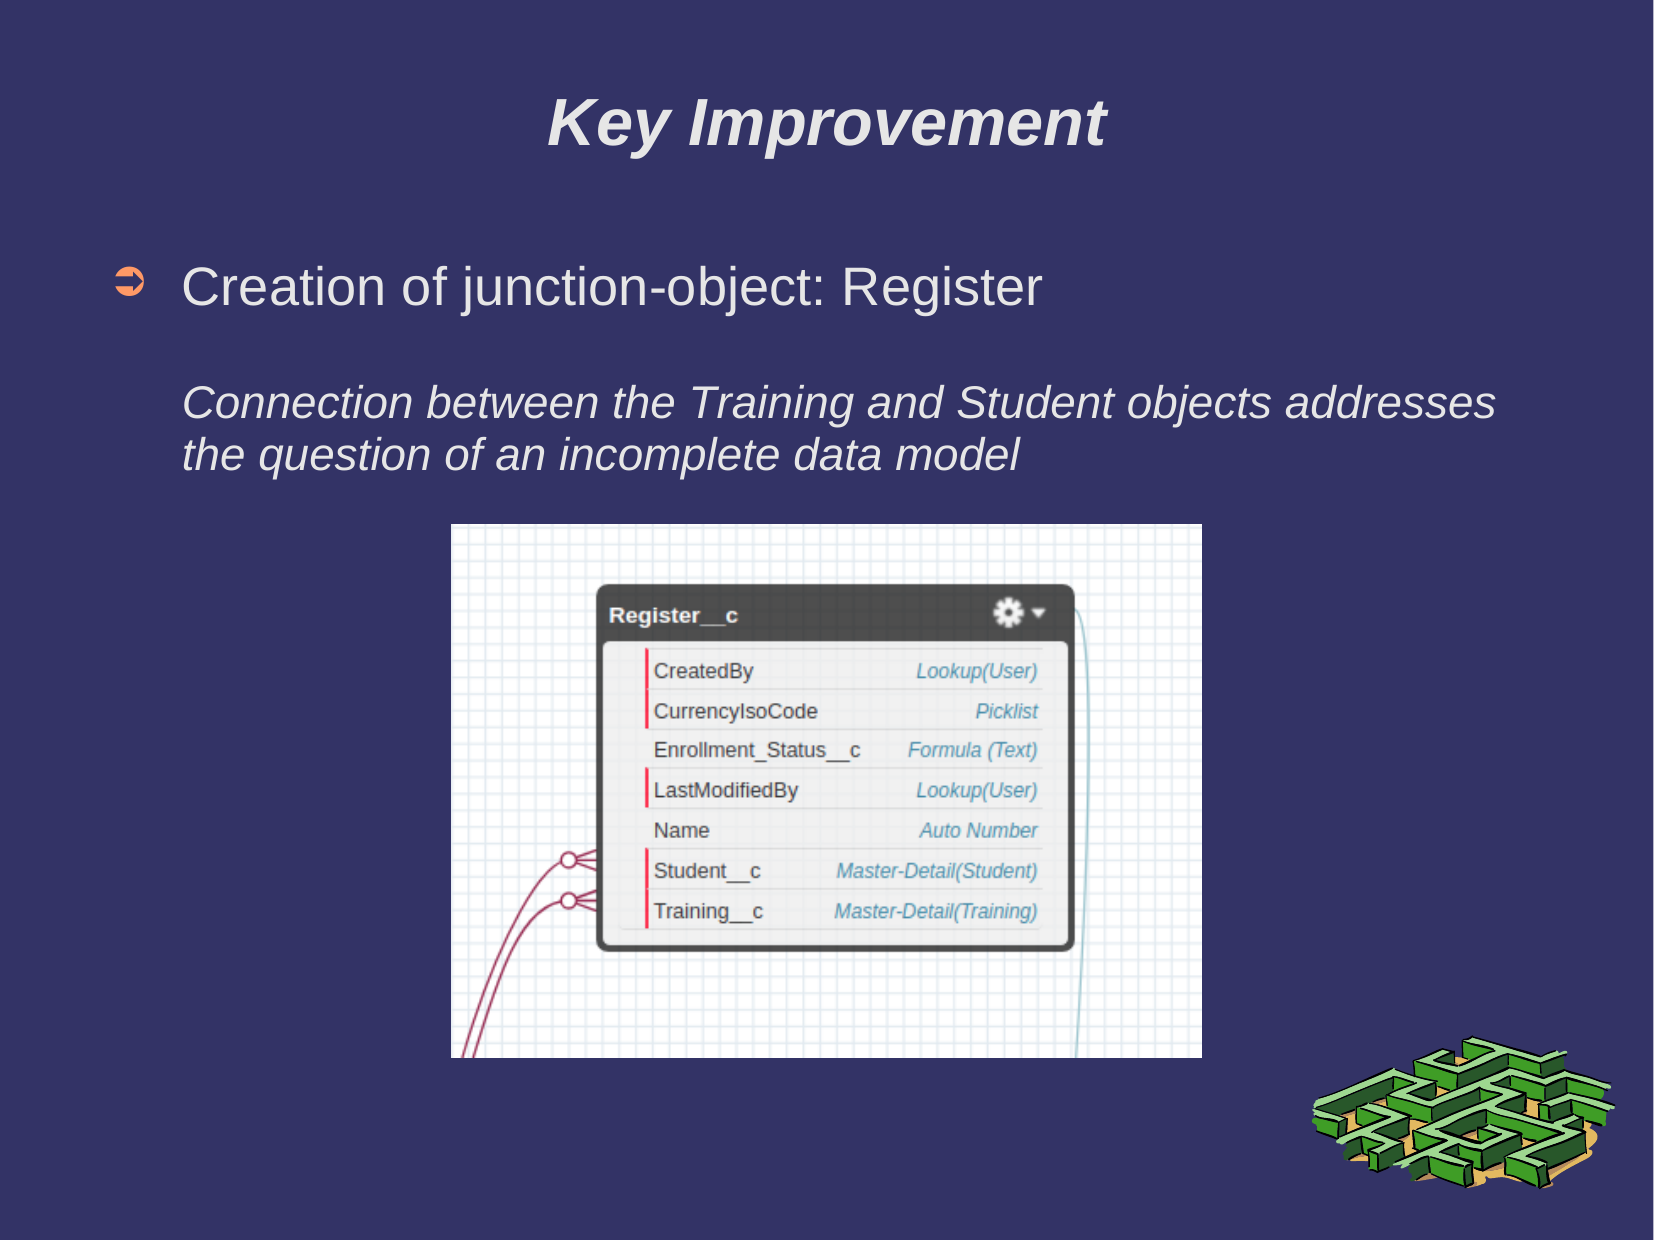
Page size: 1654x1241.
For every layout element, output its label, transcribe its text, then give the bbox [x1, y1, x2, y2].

title Key Improvement [121, 19, 1534, 227]
list Creation of junction-object: Register Connection between the Training and Student objects addresses the question of an incomplete data model [99, 256, 1555, 481]
picture [451, 524, 1202, 1058]
